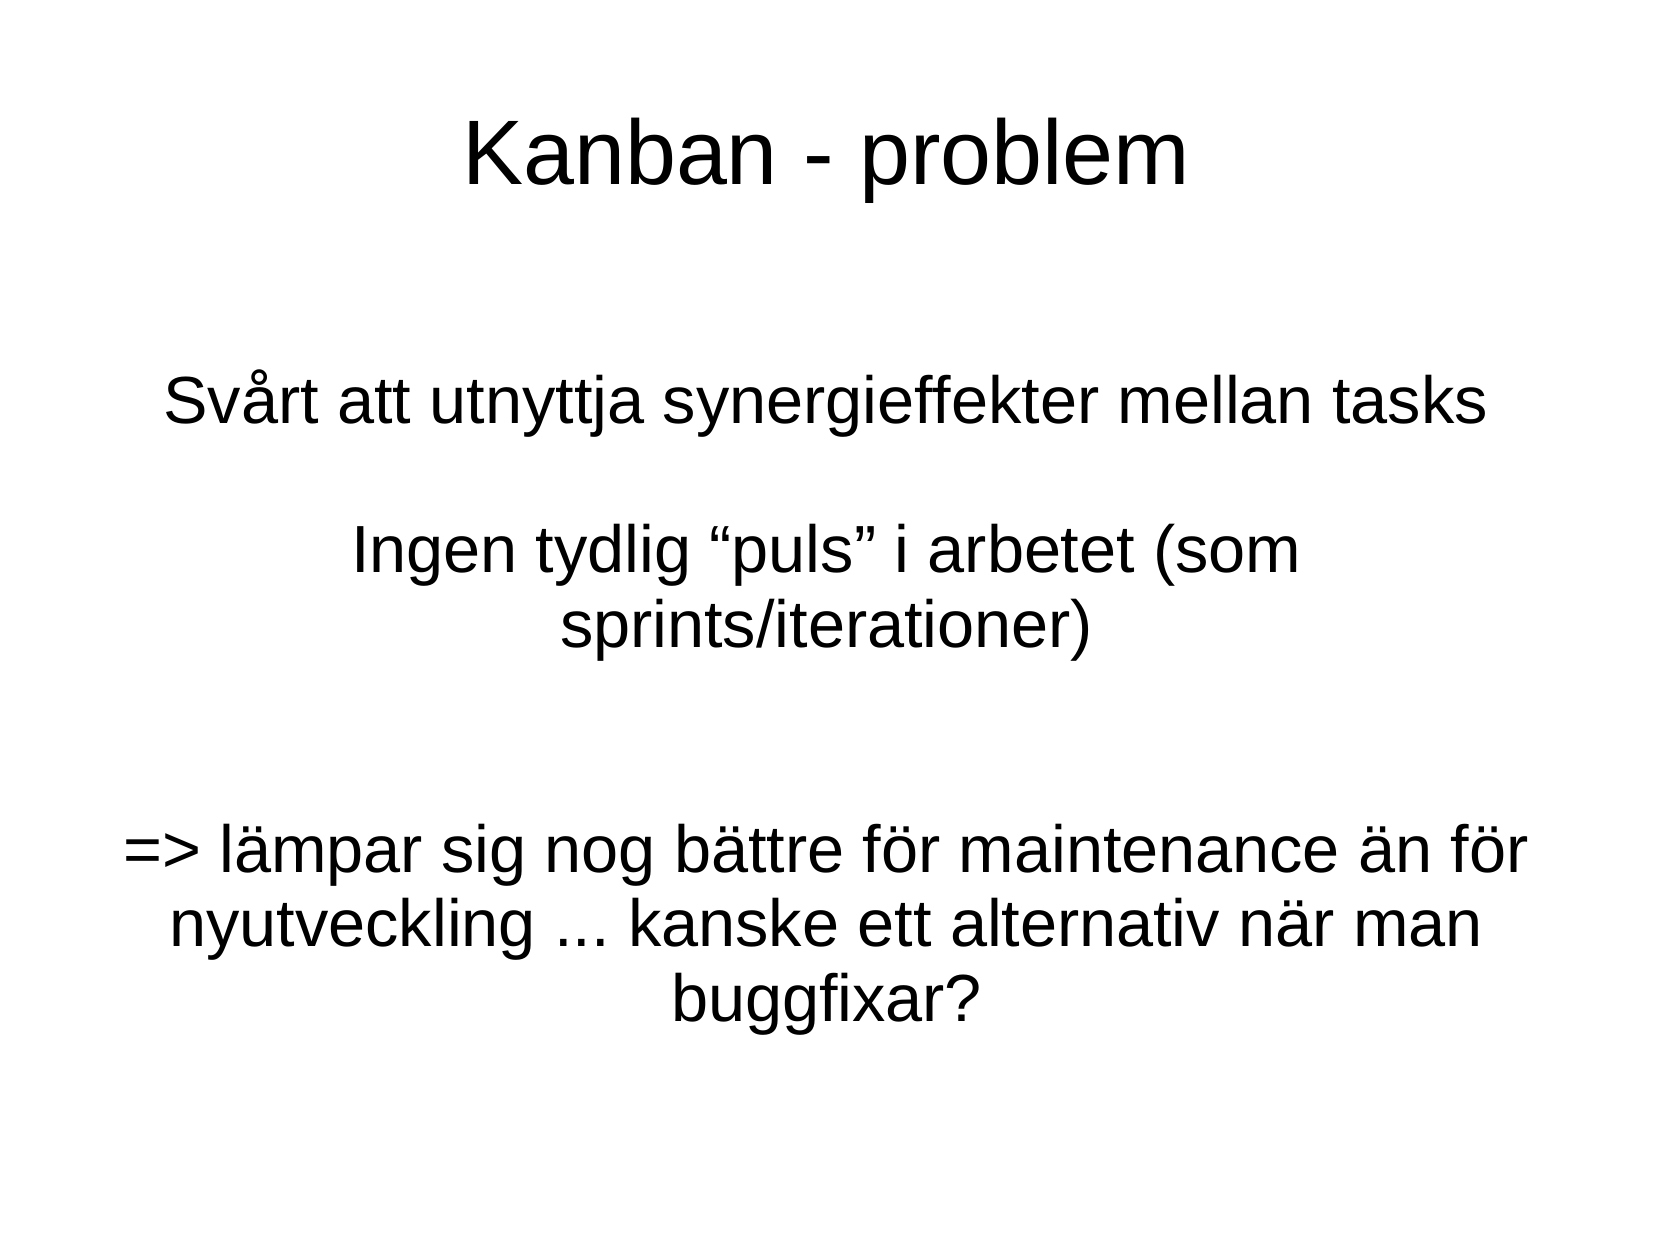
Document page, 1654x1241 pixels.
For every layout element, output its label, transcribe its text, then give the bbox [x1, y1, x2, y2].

subtitle Svårt att utnyttja synergieffekter mellan tasks Ingen tydlig “puls” i arbetet (som sprints/iterationer) => lämpar sig nog bättre för maintenance än för nyutveckling ... kanske ett alternativ när man buggfixar? [82, 290, 1571, 1109]
title Kanban - problem [82, 49, 1571, 257]
